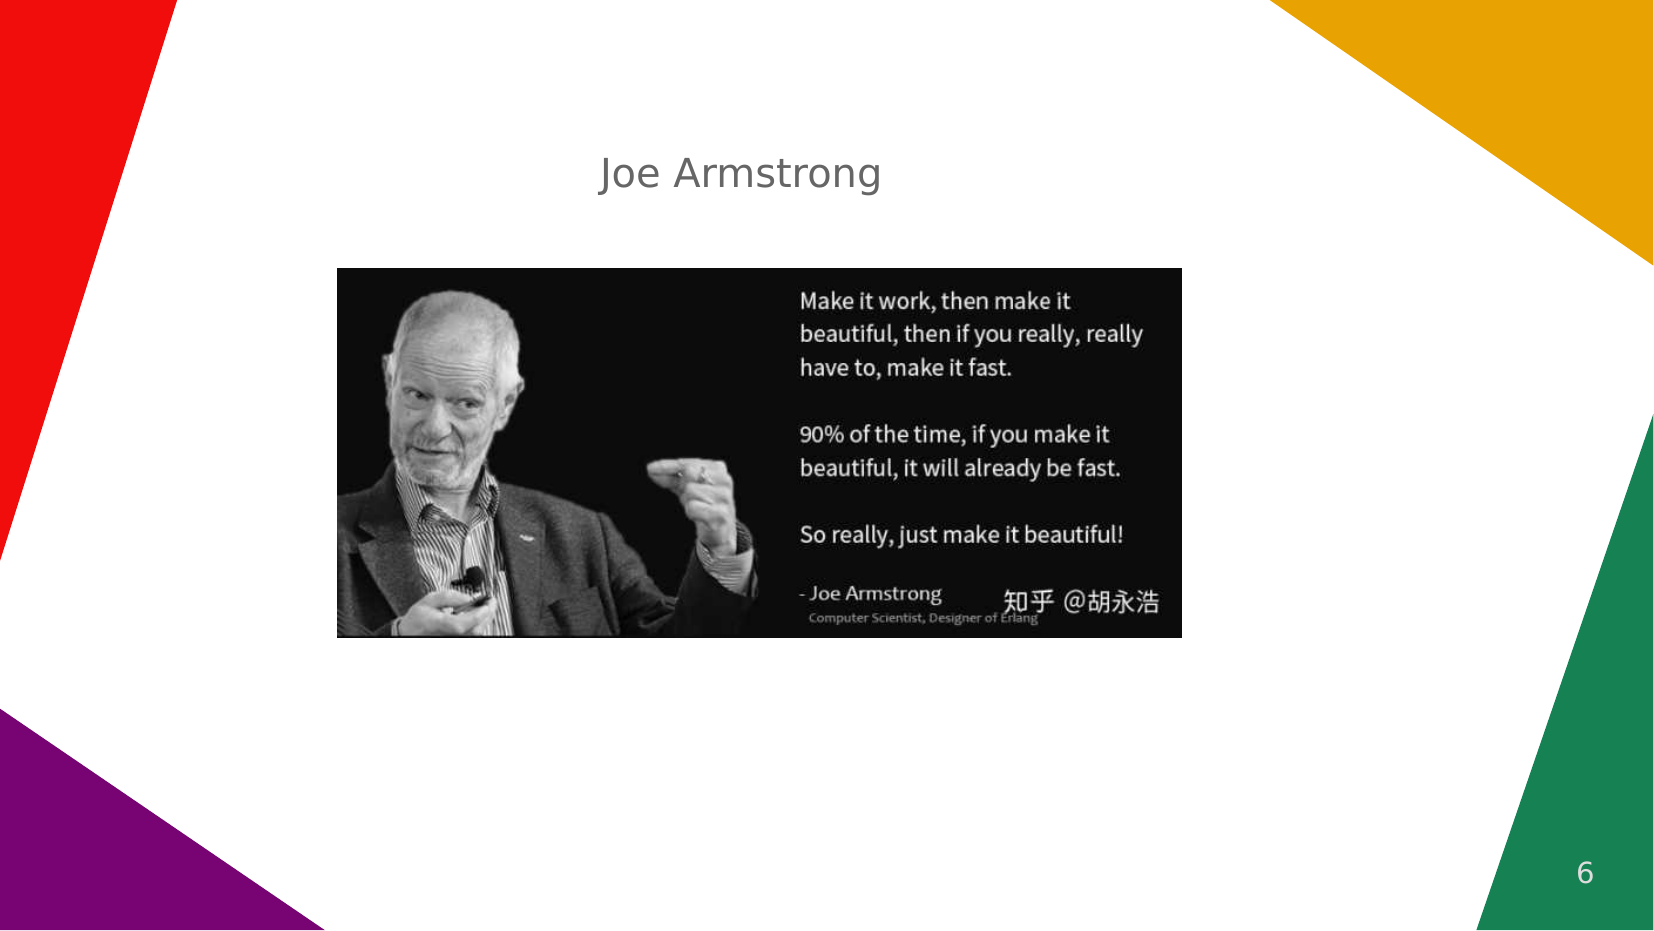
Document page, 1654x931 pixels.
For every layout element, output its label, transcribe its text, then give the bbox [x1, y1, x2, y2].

list Joe Armstrong [600, 150, 938, 226]
picture [337, 268, 1182, 638]
